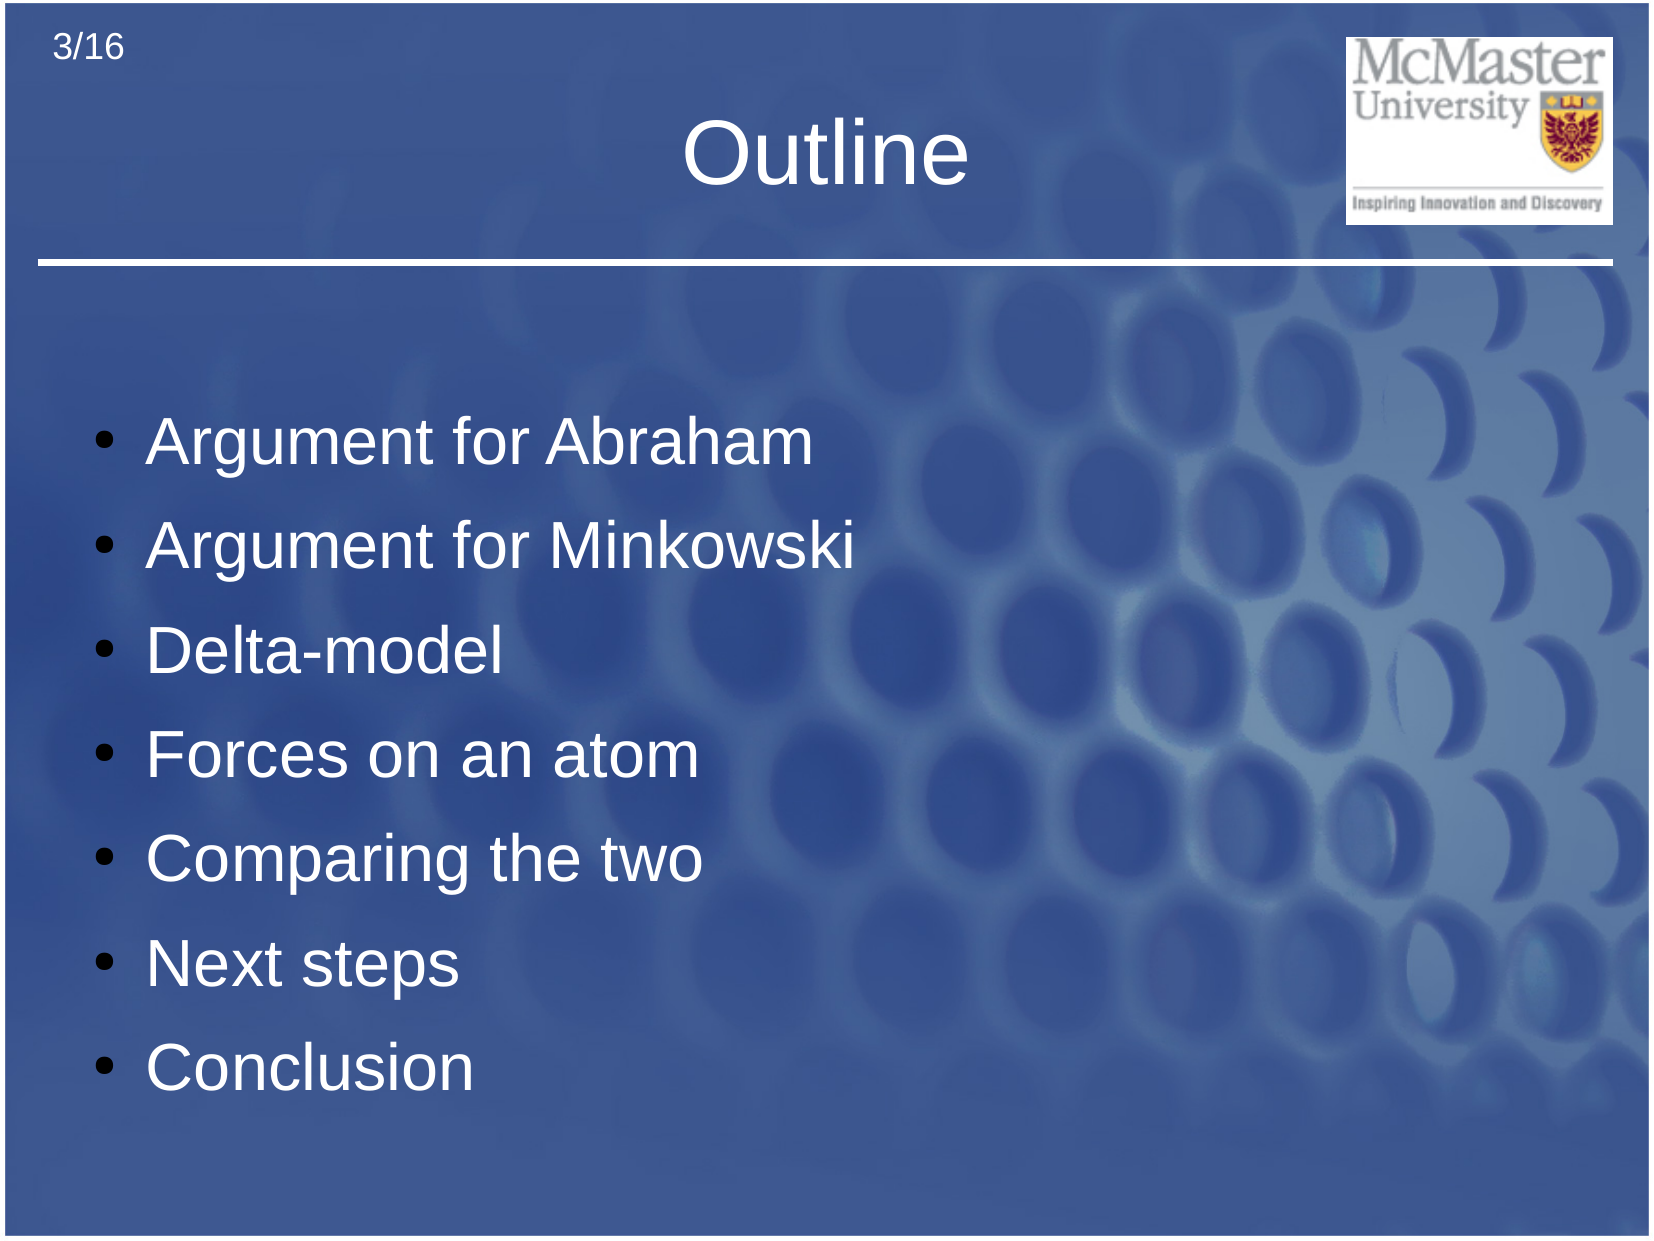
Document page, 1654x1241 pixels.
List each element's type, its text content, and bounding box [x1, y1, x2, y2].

list Argument for Abraham Argument for Minkowski Delta-model Forces on an atom Comparing the two Next steps Conclusion [75, 300, 1564, 1201]
title Outline [82, 49, 1571, 257]
picture [0, 0, 1654, 1241]
text_box 3/16 [37, 18, 147, 76]
